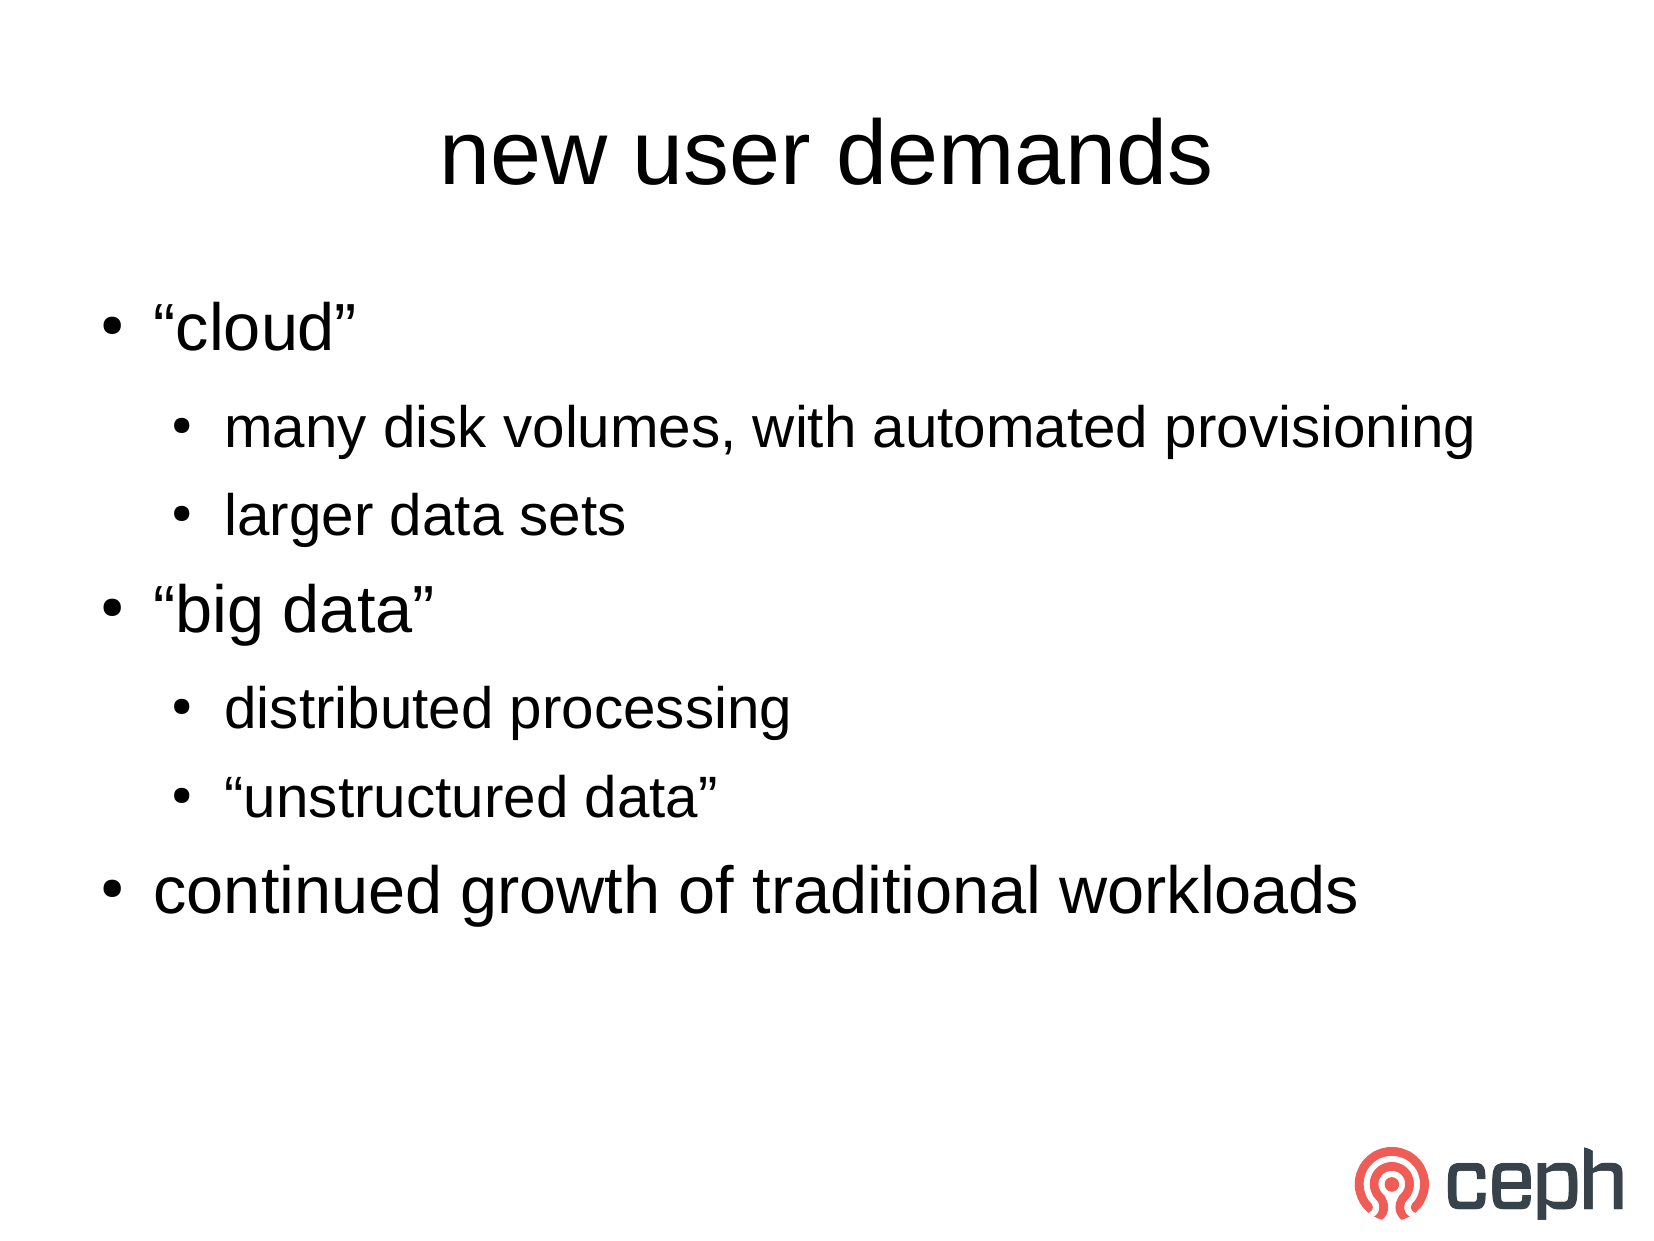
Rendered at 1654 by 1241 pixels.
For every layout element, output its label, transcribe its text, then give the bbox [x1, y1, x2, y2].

list “cloud” many disk volumes, with automated provisioning larger data sets “big data” distributed processing “unstructured data” continued growth of traditional workloads [82, 290, 1571, 1010]
picture [1308, 1100, 1654, 1241]
title new user demands [82, 49, 1571, 257]
